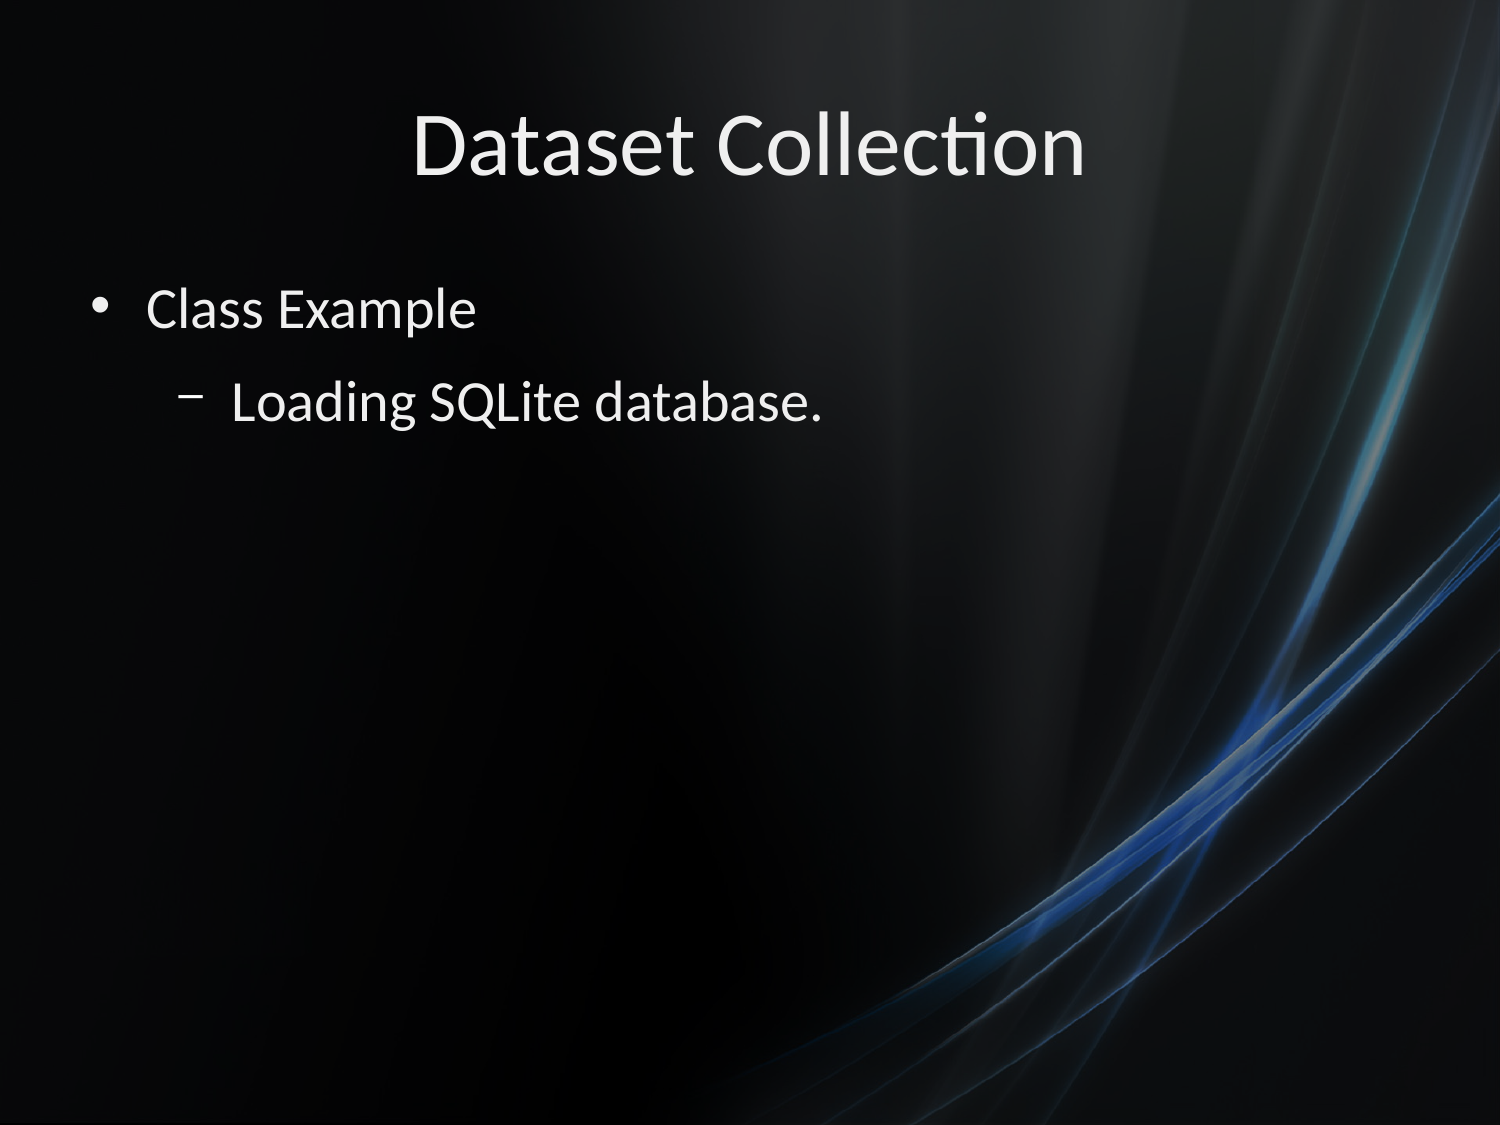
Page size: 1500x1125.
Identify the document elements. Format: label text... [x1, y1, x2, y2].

picture [0, 0, 1500, 1125]
title Dataset Collection [75, 45, 1425, 233]
list Class Example Loading SQLite database. [75, 262, 1425, 1005]
